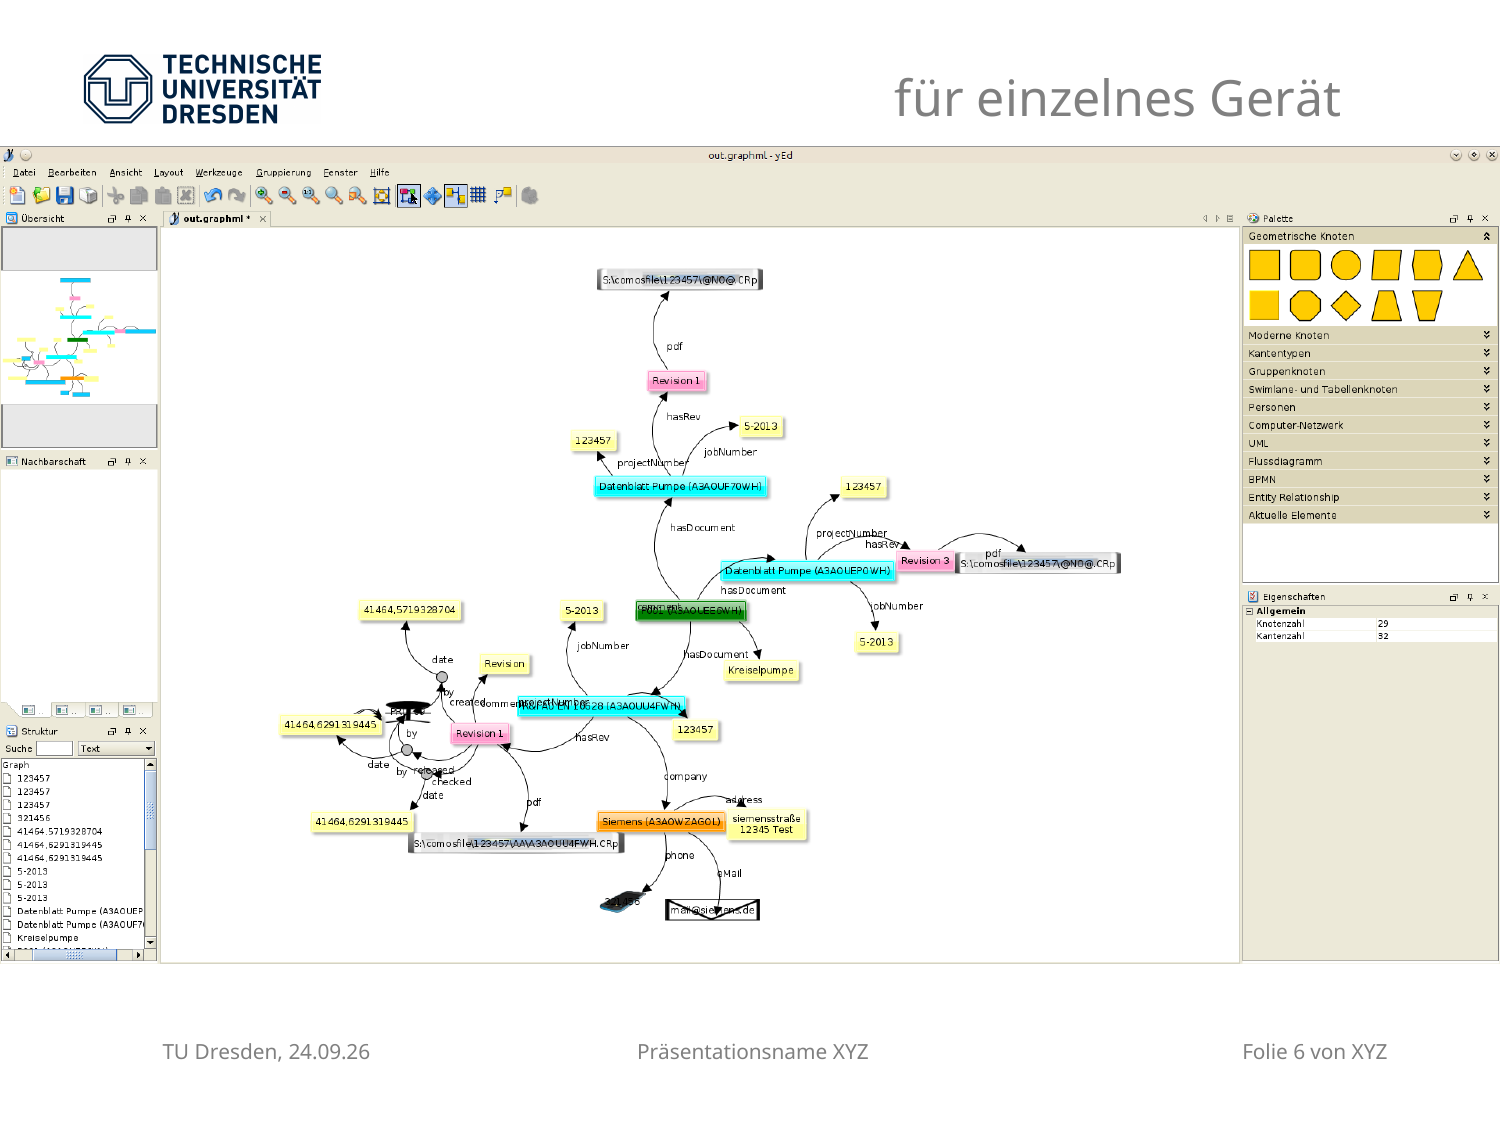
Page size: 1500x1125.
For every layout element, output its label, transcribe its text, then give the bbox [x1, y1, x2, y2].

picture [83, 54, 321, 124]
picture [0, 147, 1500, 964]
title für einzelnes Gerät [894, 59, 1500, 136]
